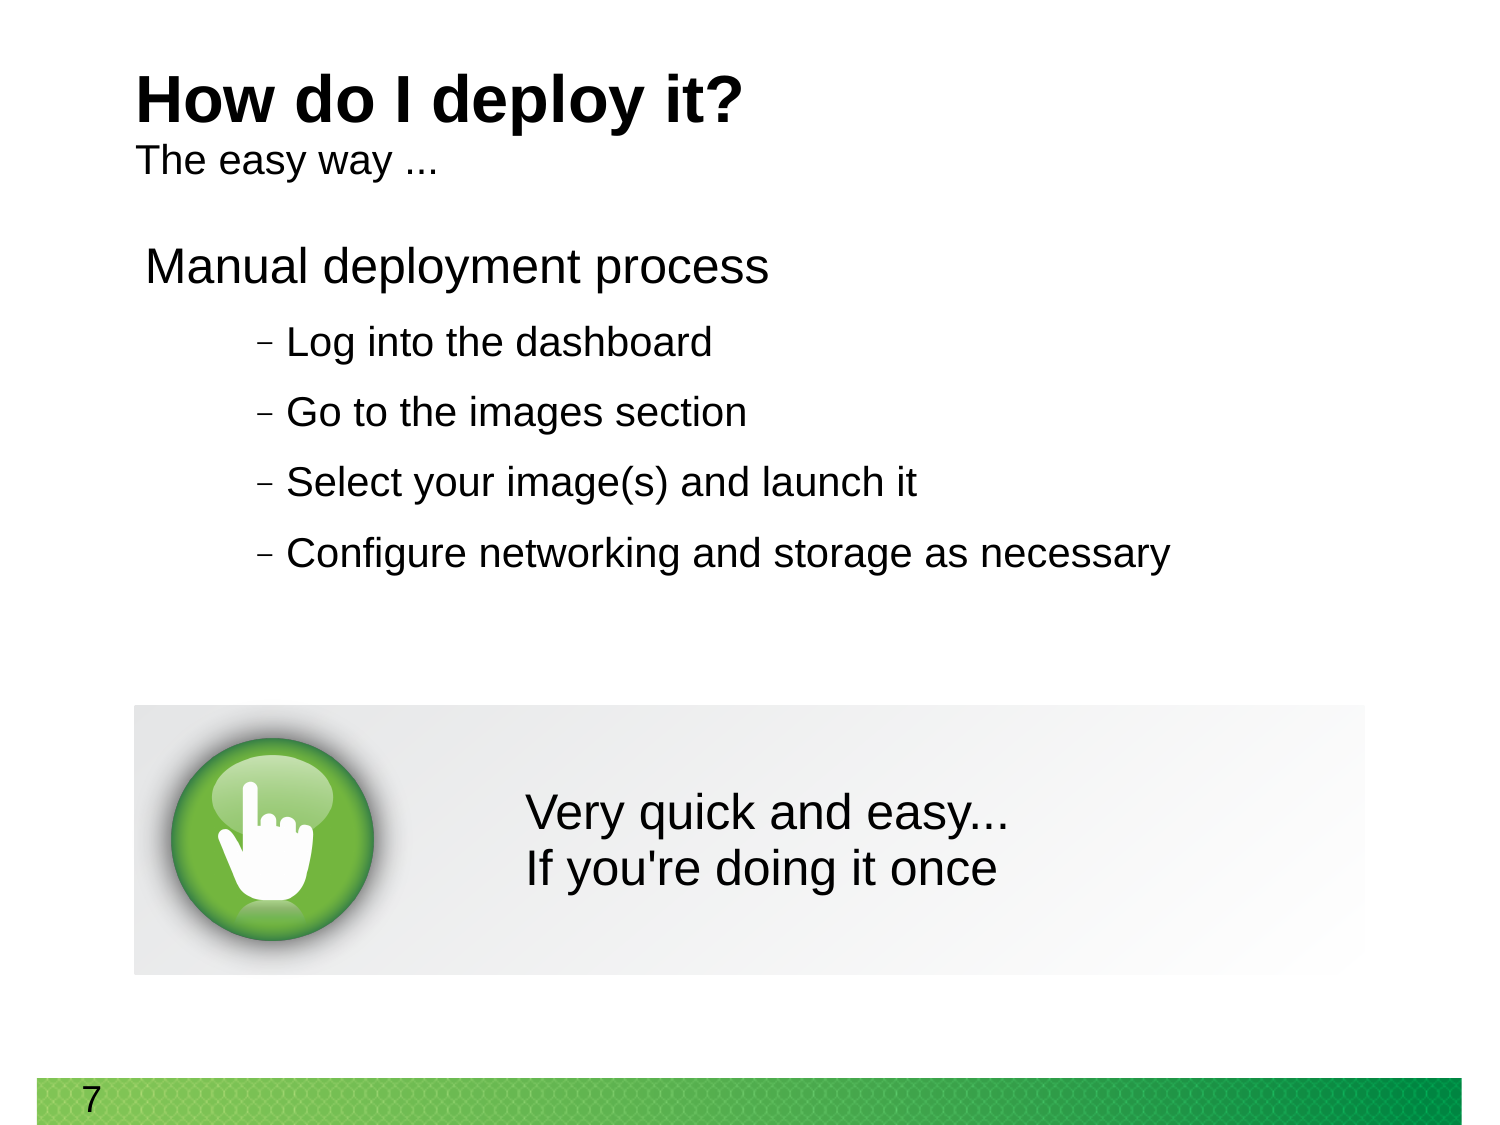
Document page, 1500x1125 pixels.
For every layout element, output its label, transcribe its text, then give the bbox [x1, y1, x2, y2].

picture [36, 1078, 1462, 1125]
picture [122, 689, 423, 991]
text_box Very quick and easy... If you're doing it once [525, 784, 1294, 896]
text_box [423, 705, 1365, 976]
list Manual deployment process Log into the dashboard Go to the images section Select your image(s) and launch it Configure networking and storage as necessary [144, 238, 1381, 982]
title How do I deploy it? The easy way ... [135, 41, 1372, 204]
